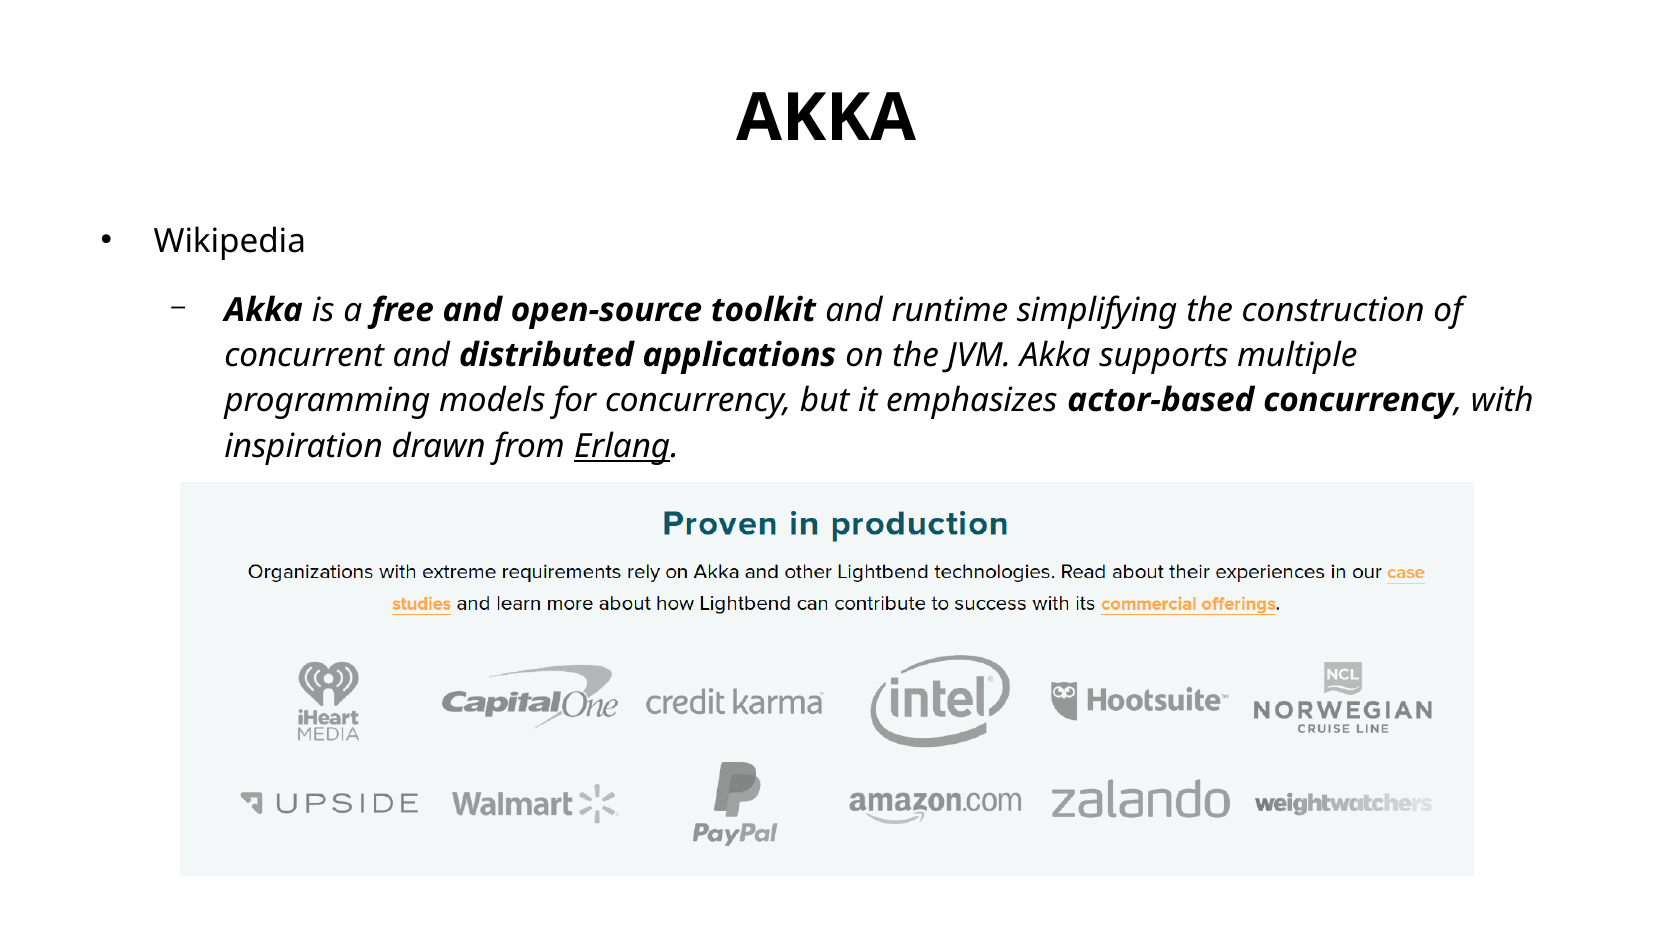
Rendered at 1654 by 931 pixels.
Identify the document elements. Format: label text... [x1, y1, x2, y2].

title AKKA [82, 36, 1571, 193]
picture [180, 482, 1474, 876]
list Wikipedia Akka is a free and open-source toolkit and runtime simplifying the construction of concurrent and distributed applications on the JVM. Akka supports multiple programming models for concurrency, but it emphasizes actor-based concurrency, with inspiration drawn from Erlang. [82, 217, 1571, 757]
